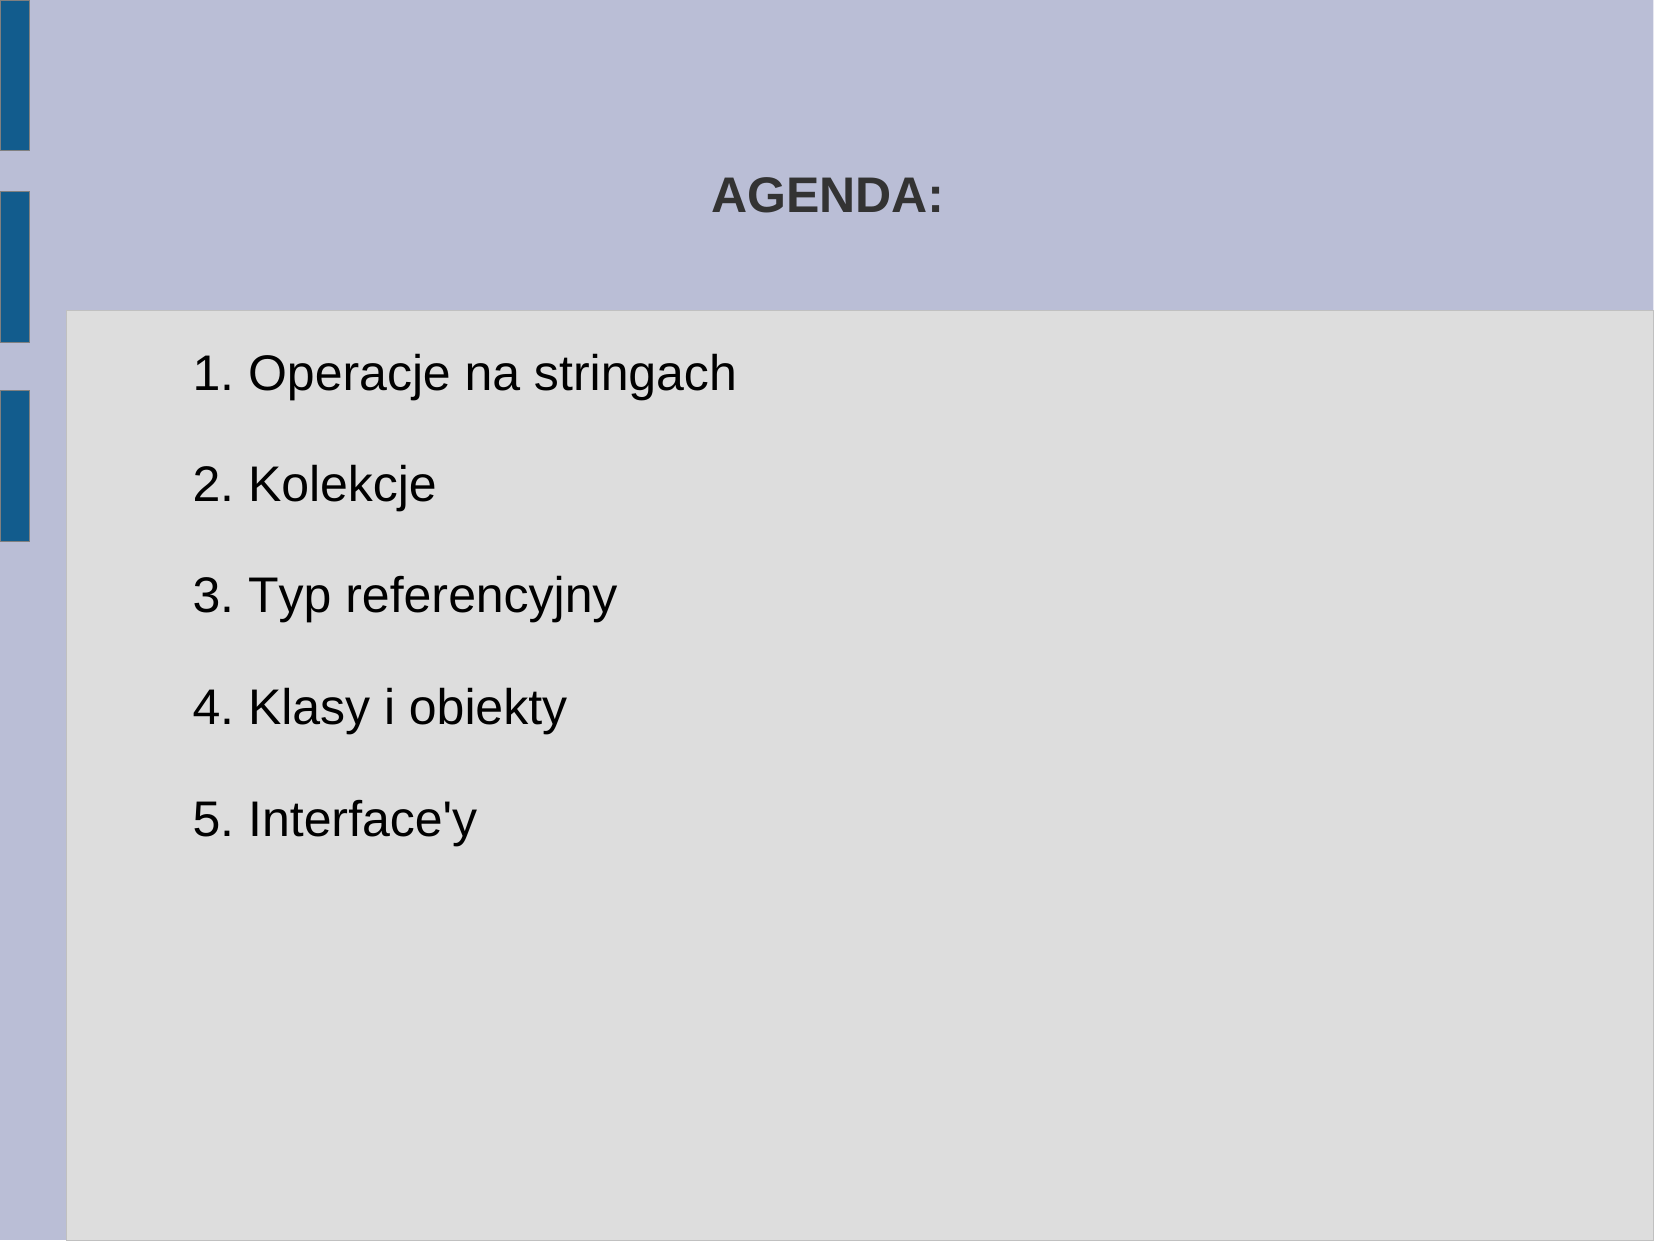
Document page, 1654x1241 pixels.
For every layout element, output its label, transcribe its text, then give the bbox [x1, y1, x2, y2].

title AGENDA: [121, 91, 1534, 299]
list 1. Operacje na stringach 2. Kolekcje 3. Typ referencyjny 4. Klasy i obiekty 5. Interface'y [121, 344, 1534, 1127]
